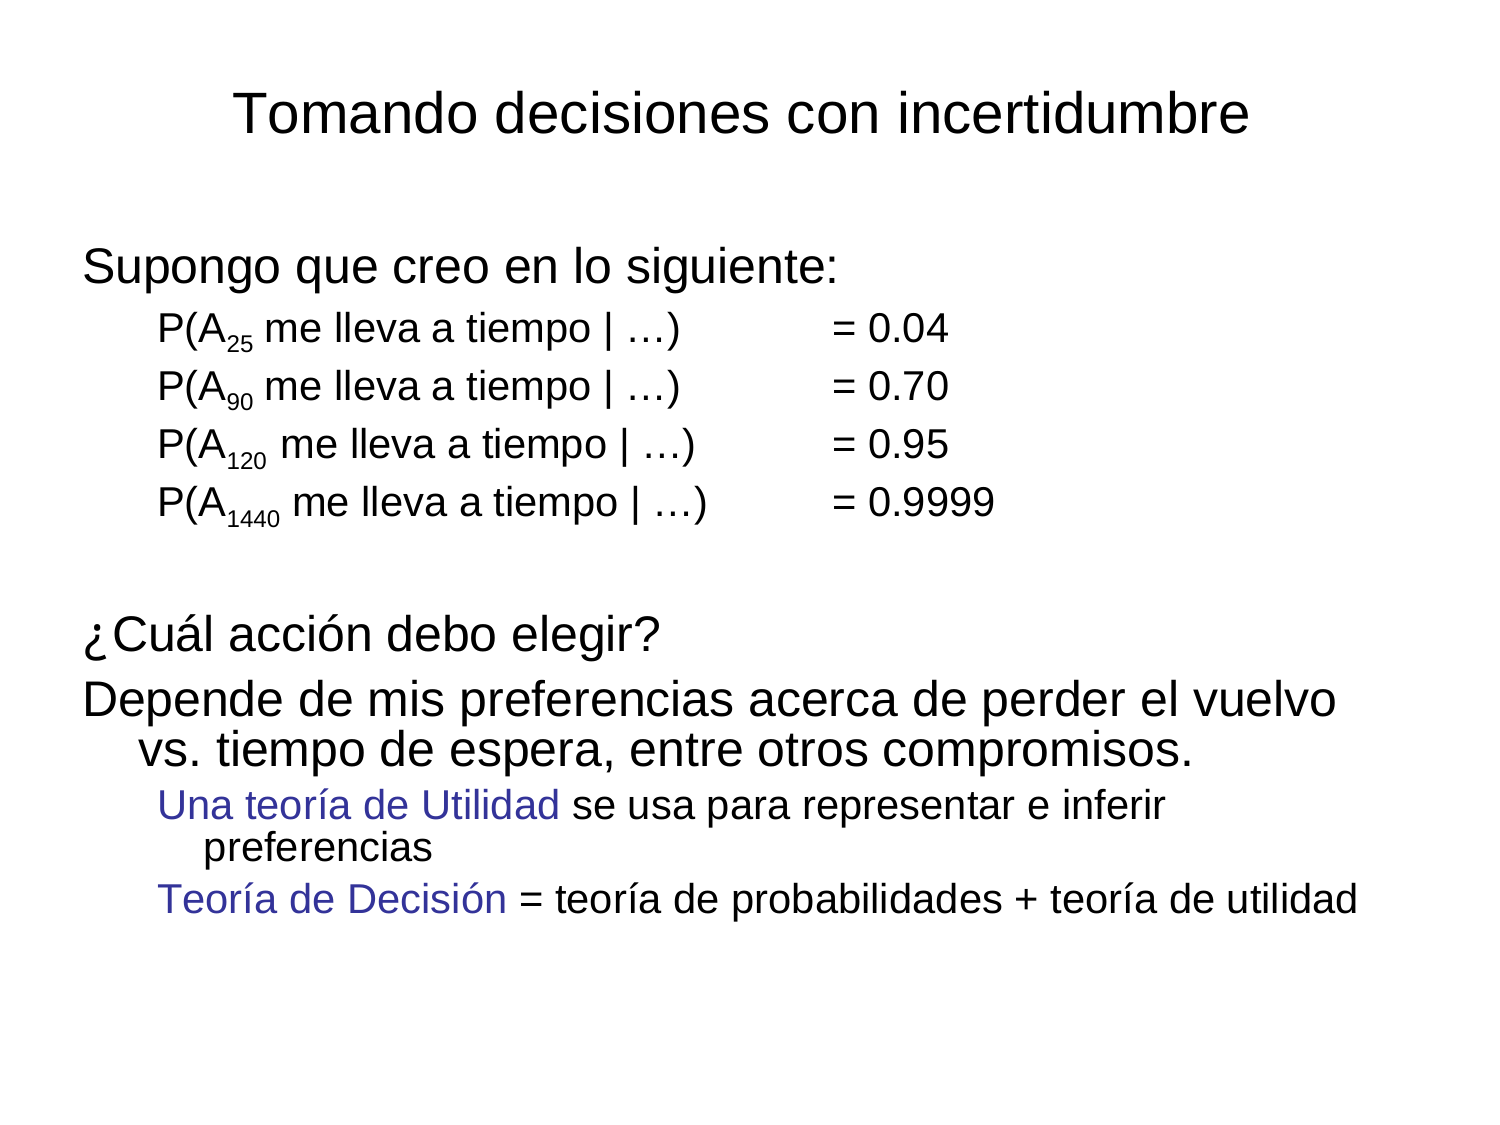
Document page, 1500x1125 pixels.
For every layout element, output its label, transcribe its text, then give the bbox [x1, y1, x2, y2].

list Supongo que creo en lo siguiente: P(A25 me lleva a tiempo | …) = 0.04 P(A90 me lleva a tiempo | …) = 0.70 P(A120 me lleva a tiempo | …) = 0.95 P(A1440 me lleva a tiempo | …) = 0.9999 ¿Cuál acción debo elegir? Depende de mis preferencias acerca de perder el vuelvo vs. tiempo de espera, entre otros compromisos. Una teoría de Utilidad se usa para representar e inferir preferencias Teoría de Decisión = teoría de probabilidades + teoría de utilidad [67, 236, 1418, 1046]
title Tomando decisiones con incertidumbre [67, 19, 1418, 207]
